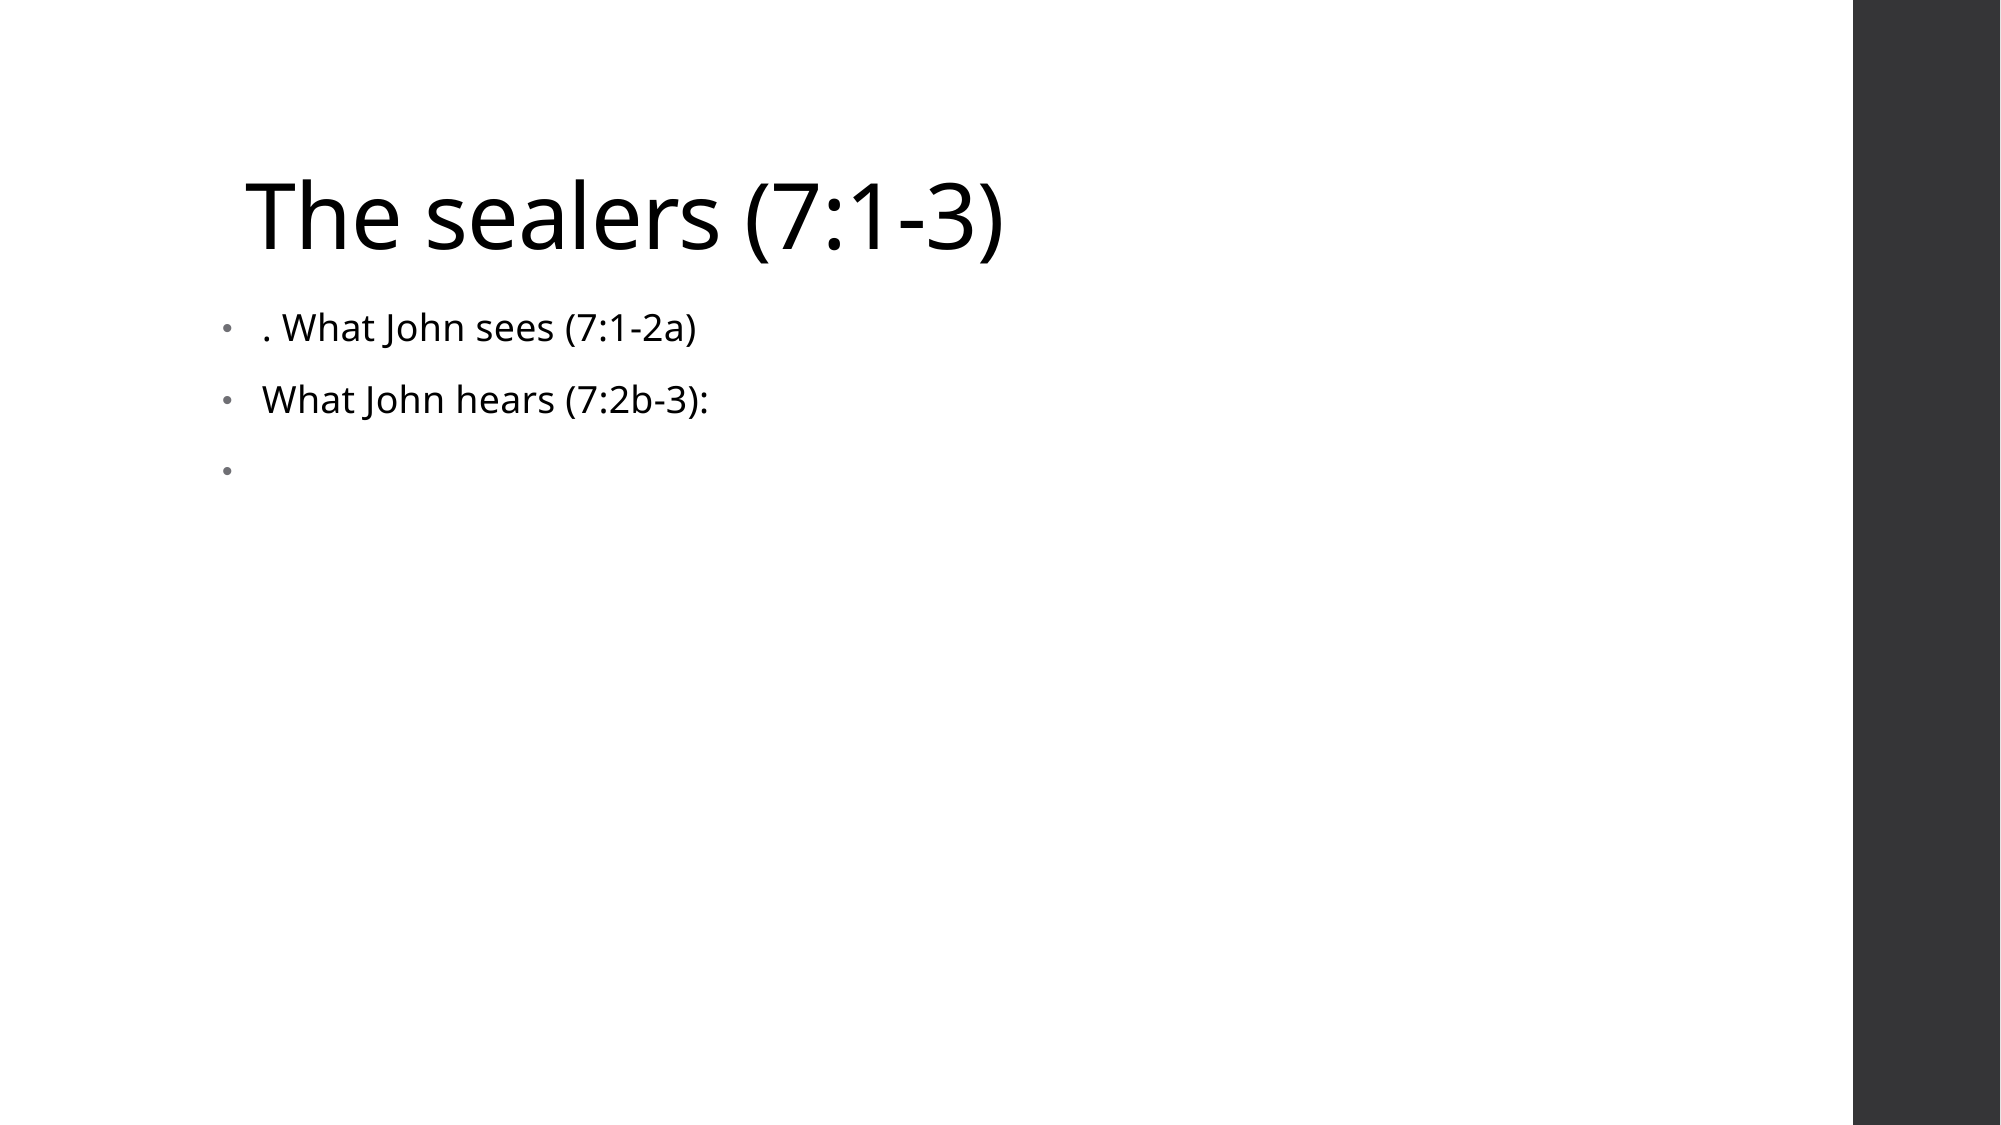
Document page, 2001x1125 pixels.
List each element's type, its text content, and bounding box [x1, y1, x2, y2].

list . What John sees (7:1-2a) What John hears (7:2b-3): [206, 299, 1617, 1014]
title The sealers (7:1-3) [206, 60, 1797, 278]
